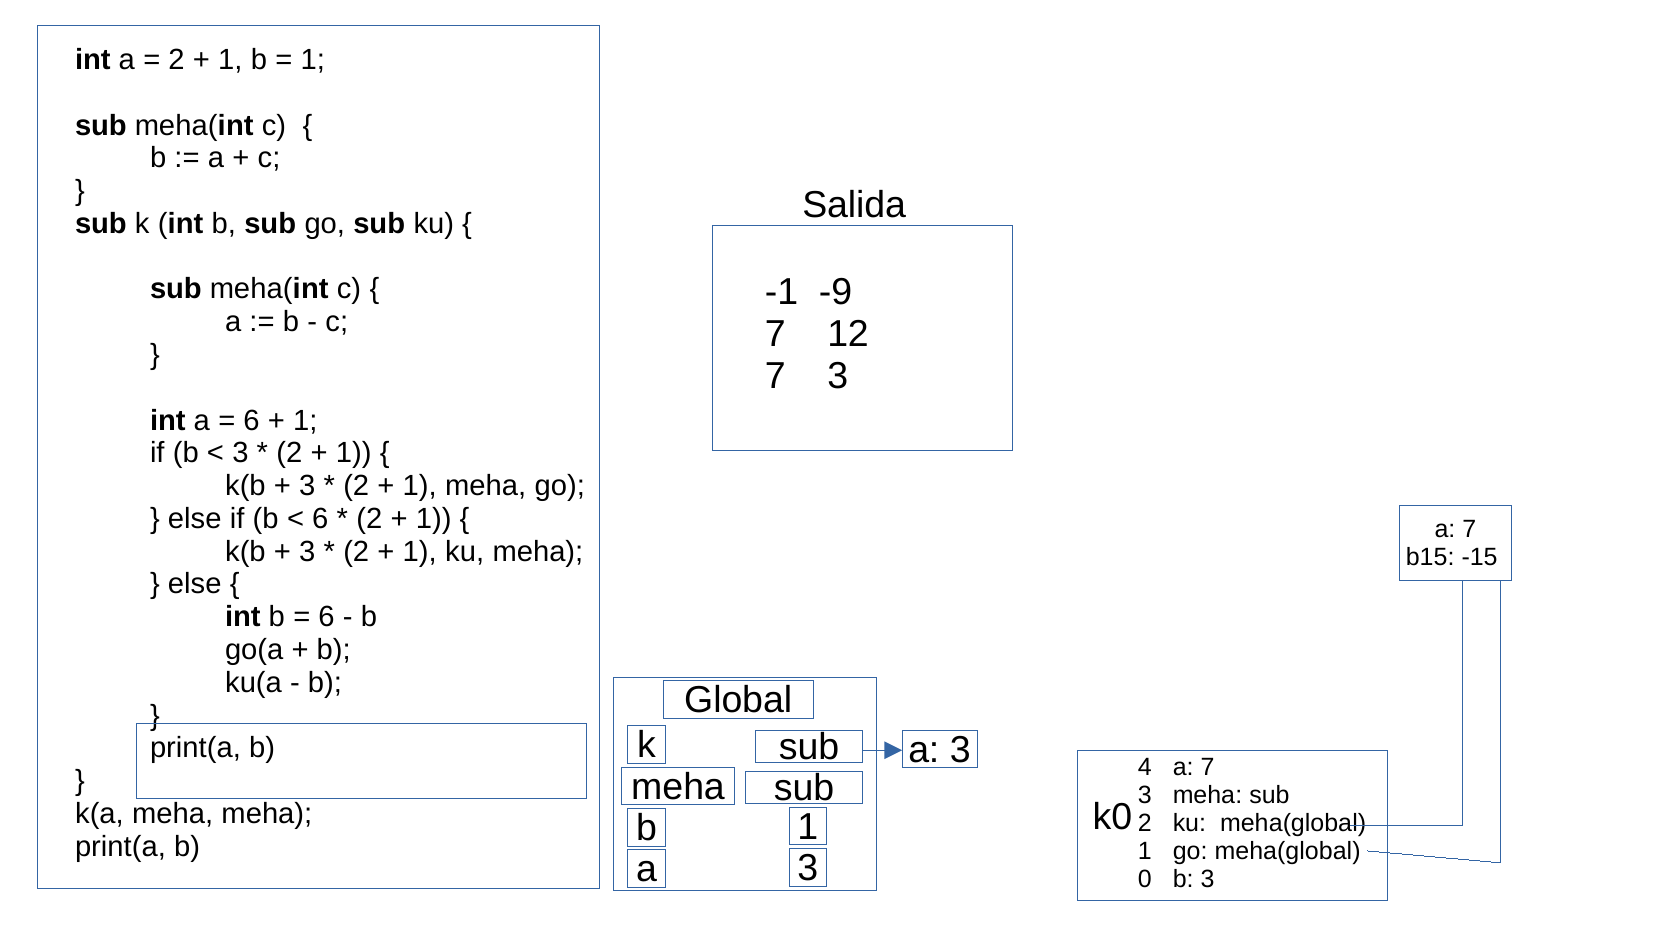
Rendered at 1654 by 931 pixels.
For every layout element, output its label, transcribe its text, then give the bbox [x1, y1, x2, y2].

text_box 1 [789, 807, 827, 845]
text_box sub [745, 771, 863, 804]
text_box sub [755, 730, 863, 763]
text_box -1 -9 7 12 7 3 [750, 262, 884, 404]
text_box a: 7 b15: -15 [1399, 505, 1512, 581]
text_box Global [663, 680, 814, 719]
text_box k0 [1077, 787, 1123, 845]
text_box a: 3 [902, 730, 978, 768]
text_box 3 [789, 848, 827, 887]
text_box k [627, 725, 666, 764]
text_box meha [621, 767, 735, 805]
text_box 4 a: 7 3 meha: sub 2 ku: meha(global) 1 go: meha(global) 0 b: 3 [1123, 745, 1382, 901]
subtitle int a = 2 + 1, b = 1; sub meha(int c) { b := a + c; } sub k (int b, sub go, sub ku) { sub meha(int c) { a := b - c; } int a = 6 + 1; if (b < 3 * (2 + 1)) { k(b + 3 * (2 + 1), meha, go); } else if (b < 6 * (2 + 1)) { k(b + 3 * (2 + 1), ku, meha); } else { int b = 6 - b go(a + b); ku(a - b); } print(a, b) } k(a, meha, meha); print(a, b) [75, 43, 638, 863]
text_box b [627, 808, 666, 847]
text_box Salida [787, 175, 921, 233]
text_box a [627, 849, 666, 888]
